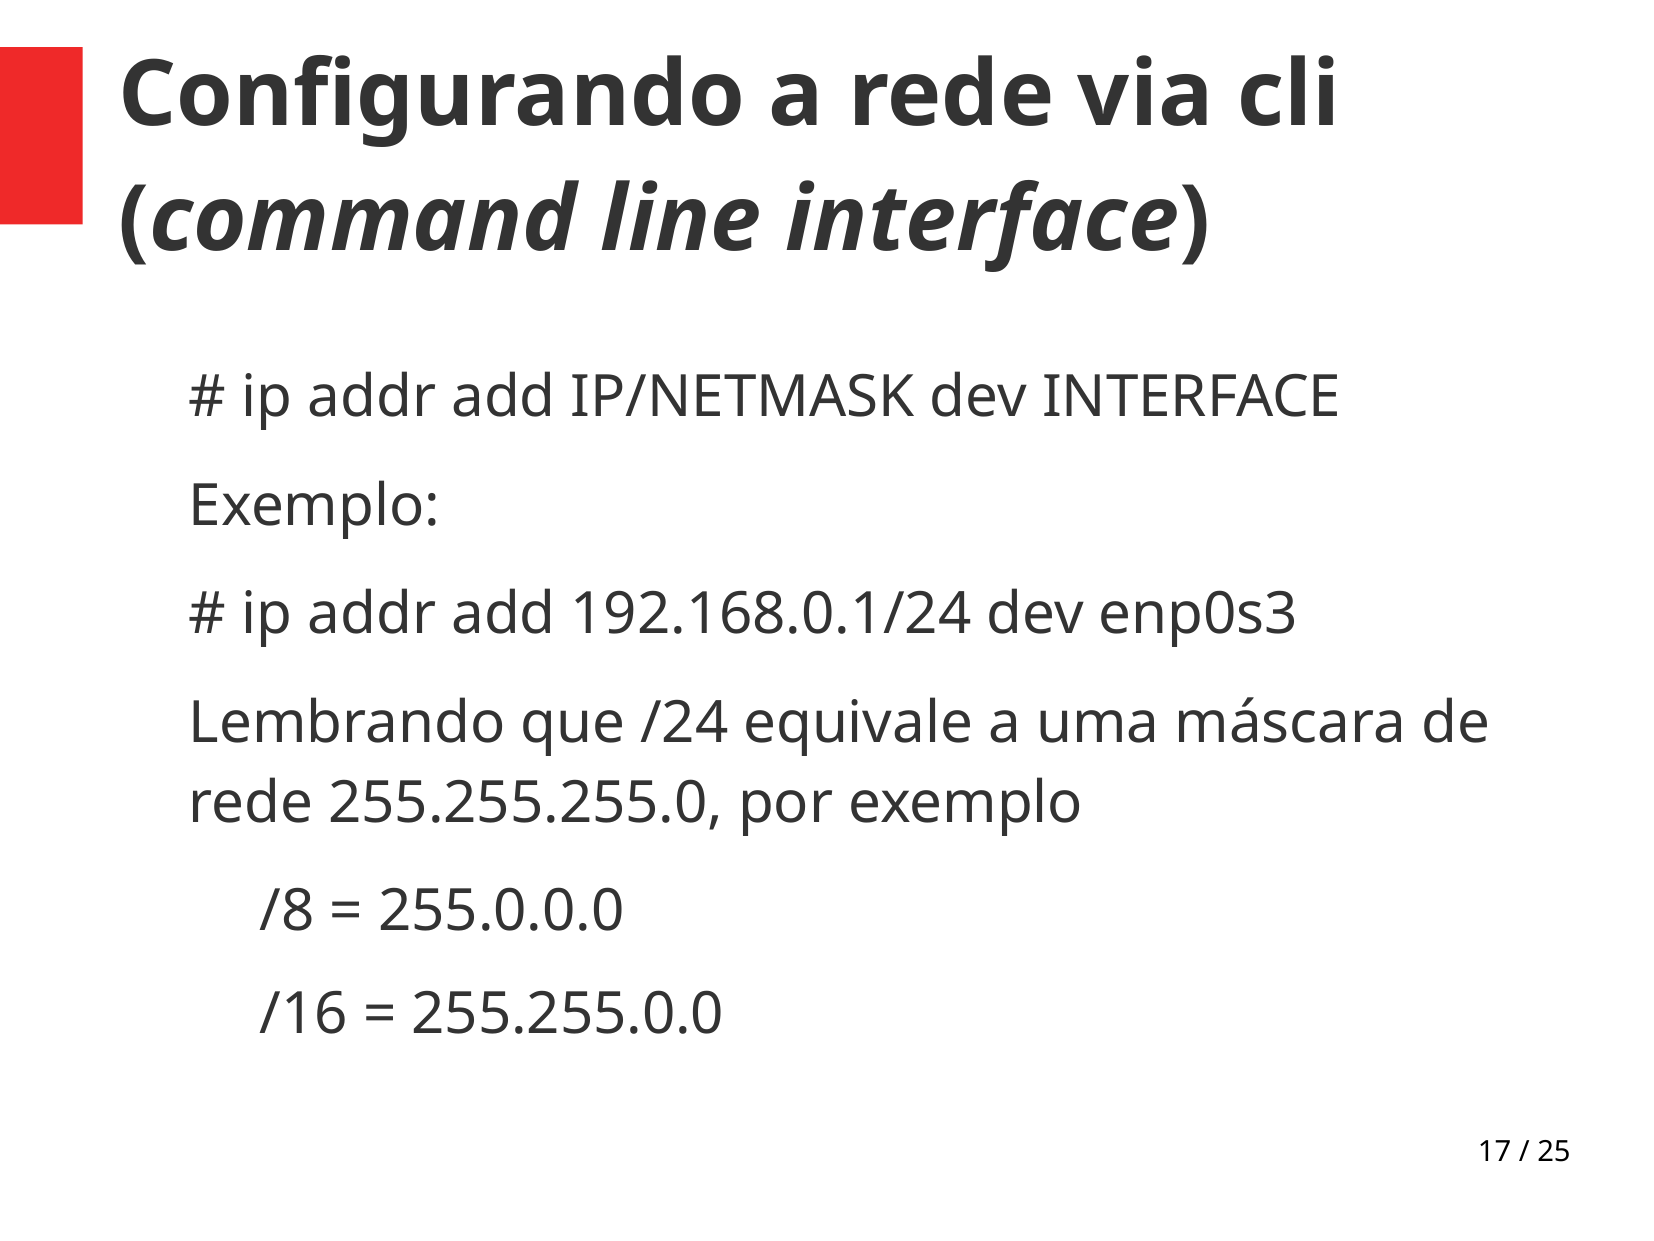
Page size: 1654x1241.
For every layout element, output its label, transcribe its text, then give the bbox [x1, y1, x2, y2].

title Configurando a rede via cli (command line interface) [118, 45, 1571, 260]
list # ip addr add IP/NETMASK dev INTERFACE Exemplo: # ip addr add 192.168.0.1/24 dev enp0s3 Lembrando que /24 equivale a uma máscara de rede 255.255.255.0, por exemplo /8 = 255.0.0.0 /16 = 255.255.0.0 [118, 354, 1536, 1074]
